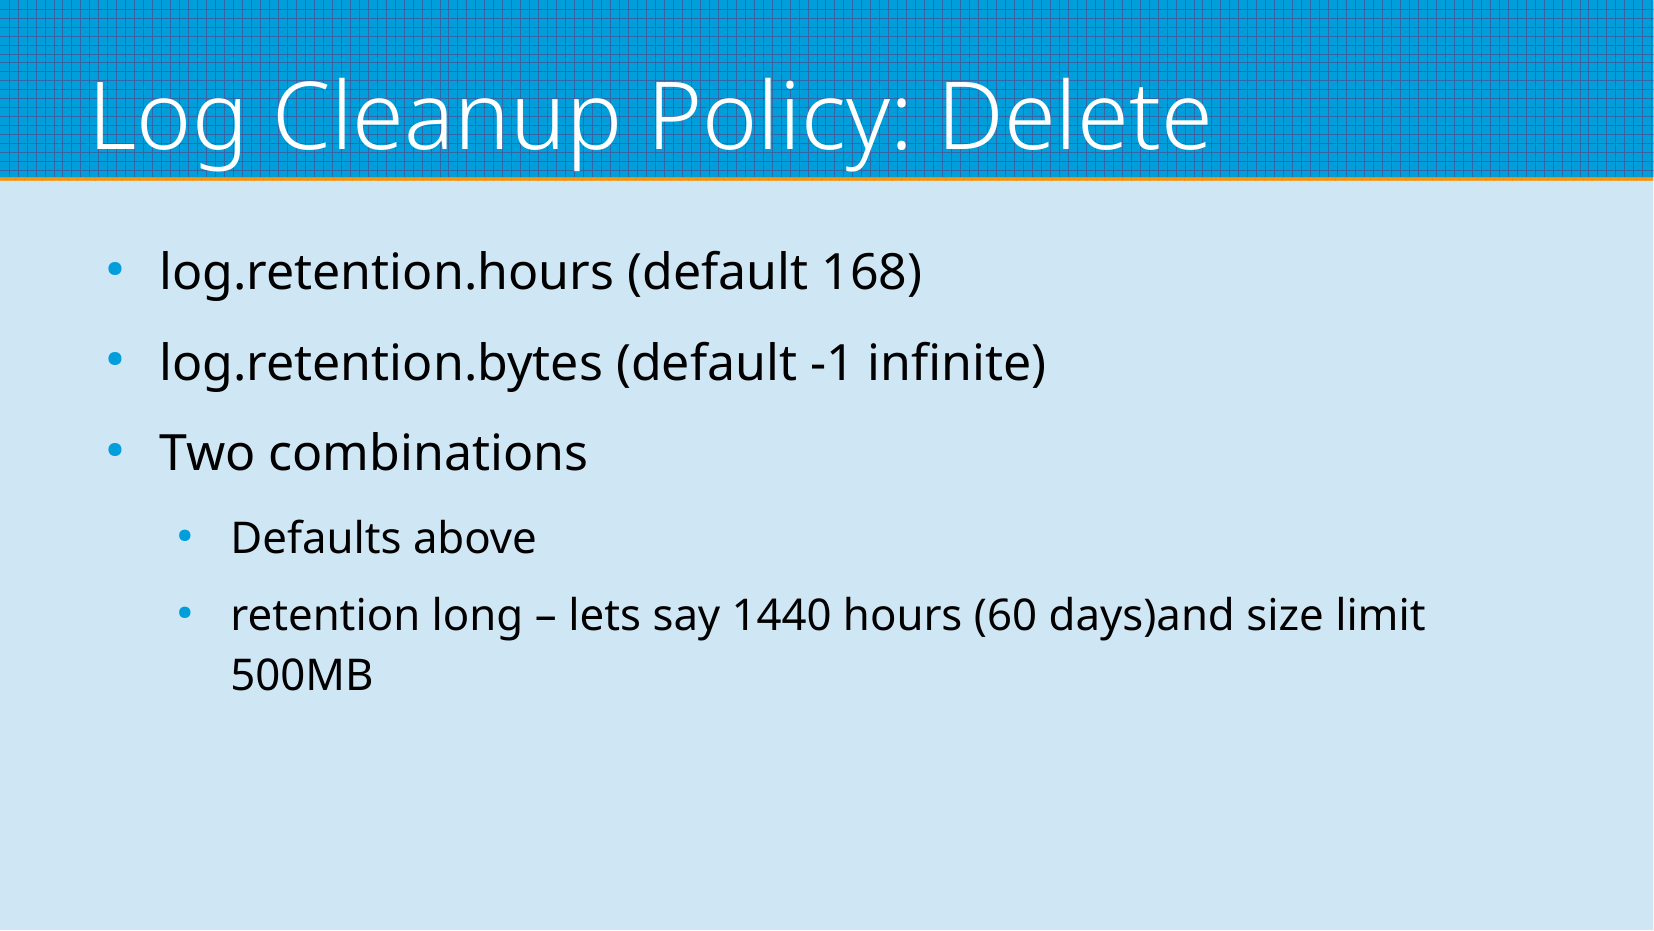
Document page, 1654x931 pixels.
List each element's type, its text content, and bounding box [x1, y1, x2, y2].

list log.retention.hours (default 168) log.retention.bytes (default -1 infinite) Two combinations Defaults above retention long – lets say 1440 hours (60 days)and size limit 500MB [88, 236, 1565, 813]
title Log Cleanup Policy: Delete [88, 14, 1565, 178]
